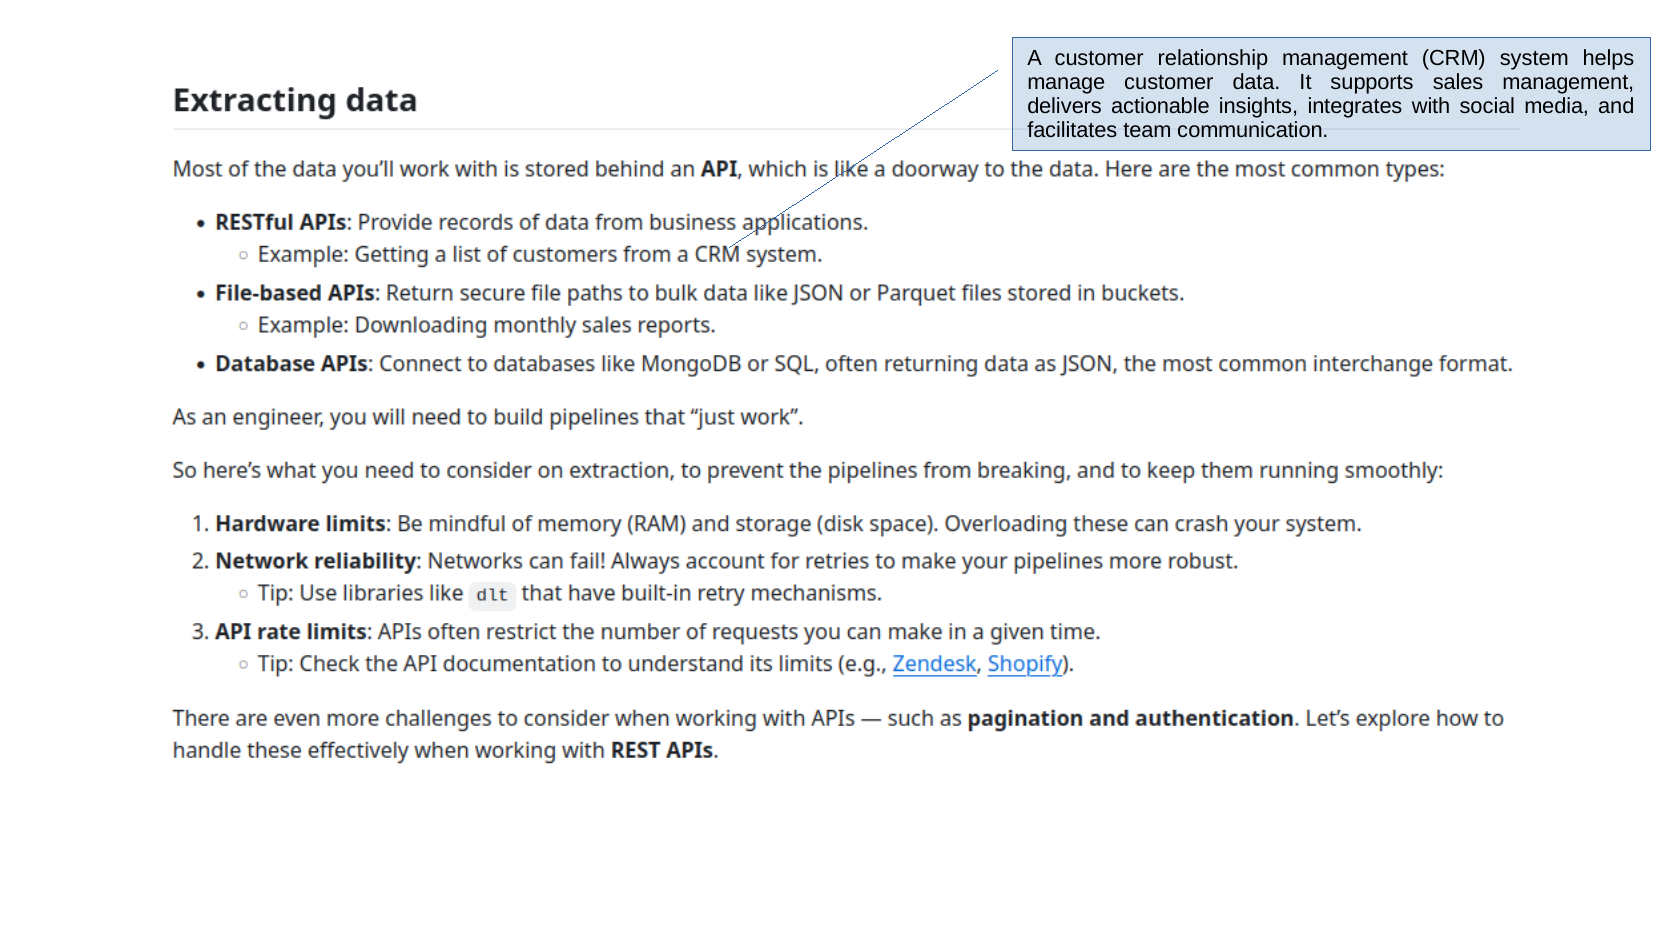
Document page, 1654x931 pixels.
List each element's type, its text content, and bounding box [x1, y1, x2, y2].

text_box A customer relationship management (CRM) system helps manage customer data. It supports sales management, delivers actionable insights, integrates with social media, and facilitates team communication. [1012, 37, 1650, 150]
picture [144, 74, 1576, 770]
